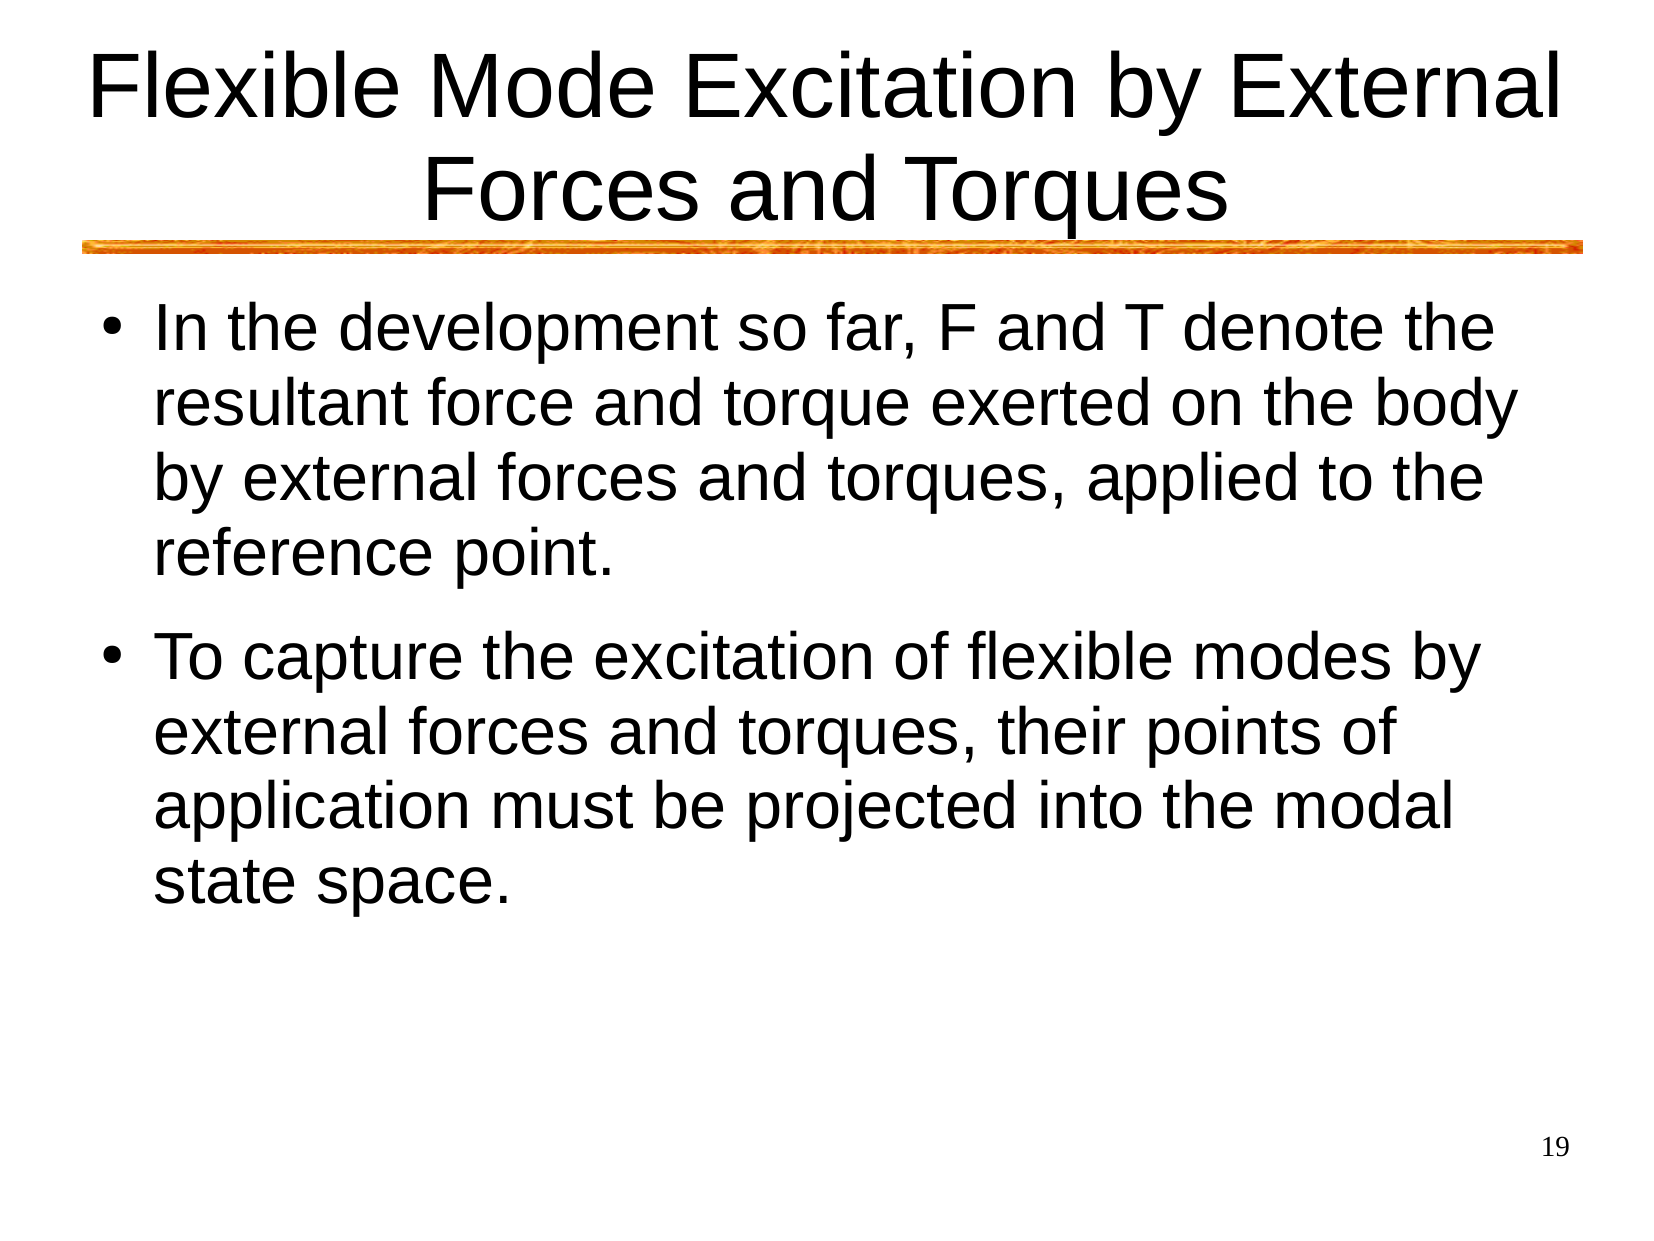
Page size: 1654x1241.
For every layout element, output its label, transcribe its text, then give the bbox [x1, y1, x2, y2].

picture [82, 240, 1583, 254]
list In the development so far, F and T denote the resultant force and torque exerted on the body by external forces and torques, applied to the reference point. To capture the excitation of flexible modes by external forces and torques, their points of application must be projected into the modal state space. [82, 290, 1571, 1095]
title Flexible Mode Excitation by External Forces and Torques [82, 34, 1571, 240]
